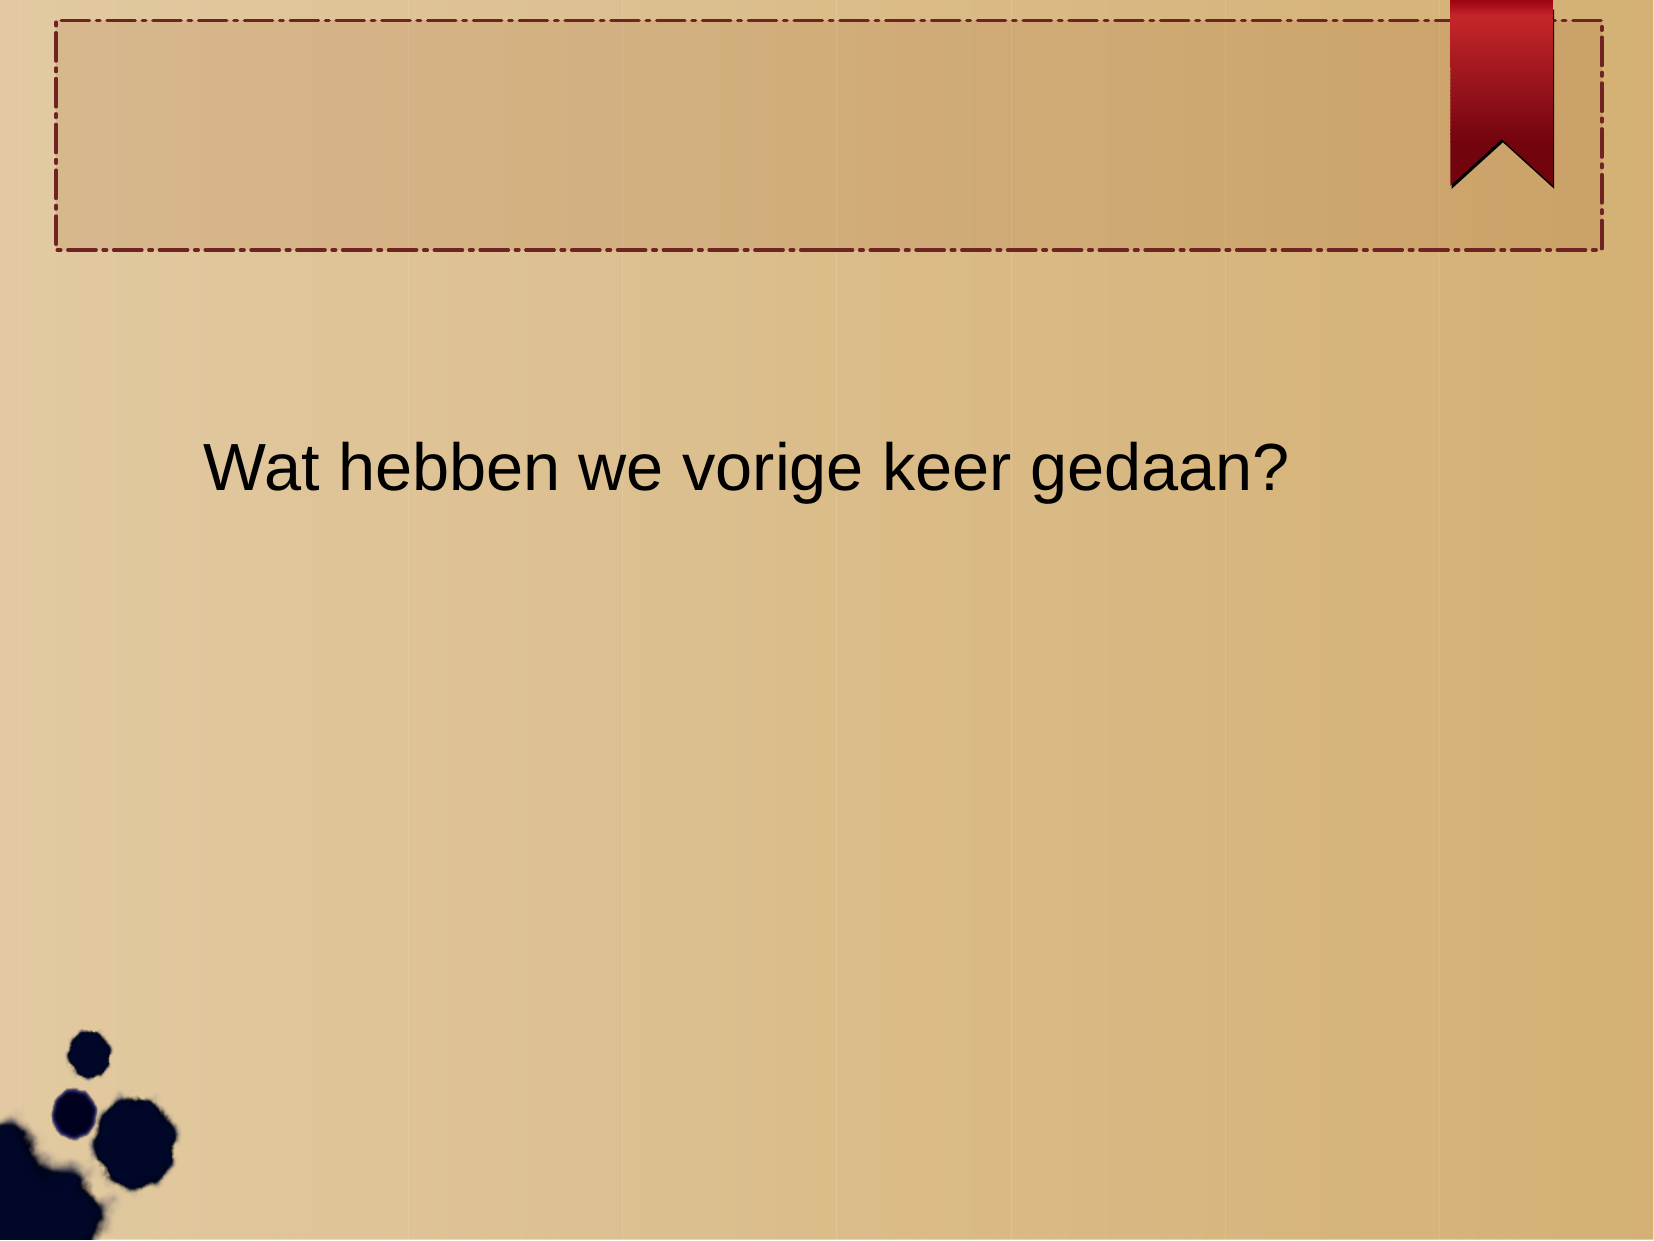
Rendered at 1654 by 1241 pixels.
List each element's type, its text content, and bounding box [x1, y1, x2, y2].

subtitle Wat hebben we vorige keer gedaan? [82, 47, 1412, 888]
